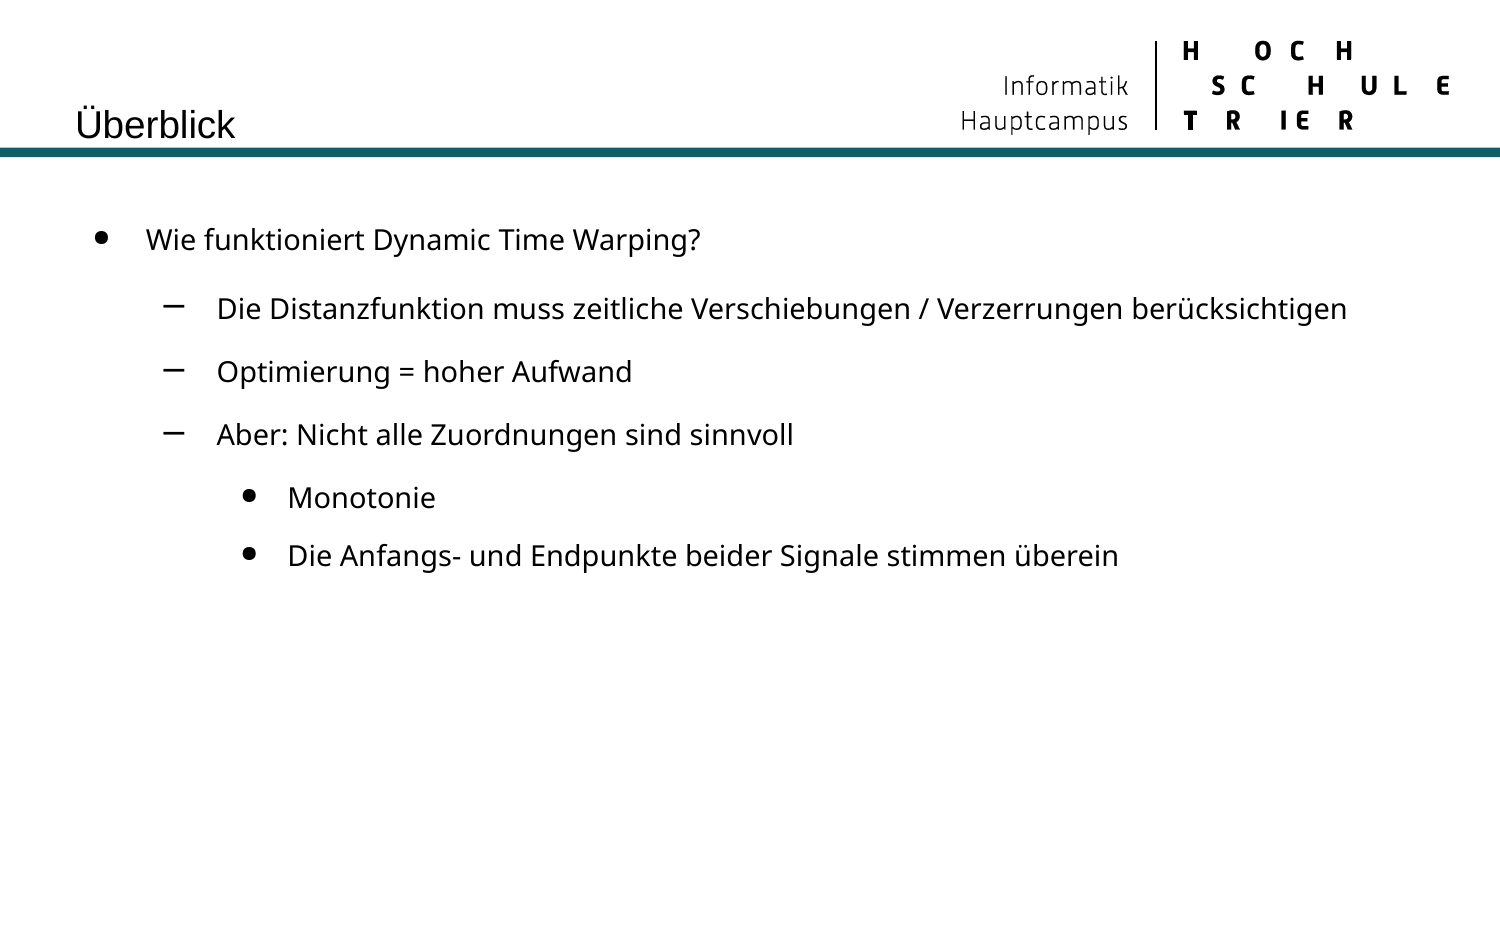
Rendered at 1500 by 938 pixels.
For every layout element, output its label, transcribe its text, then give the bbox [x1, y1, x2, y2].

list Wie funktioniert Dynamic Time Warping? Die Distanzfunktion muss zeitliche Verschiebungen / Verzerrungen berücksichtigen Optimierung = hoher Aufwand Aber: Nicht alle Zuordnungen sind sinnvoll Monotonie Die Anfangs- und Endpunkte beider Signale stimmen überein [75, 219, 1425, 863]
title Überblick [75, 37, 1425, 194]
